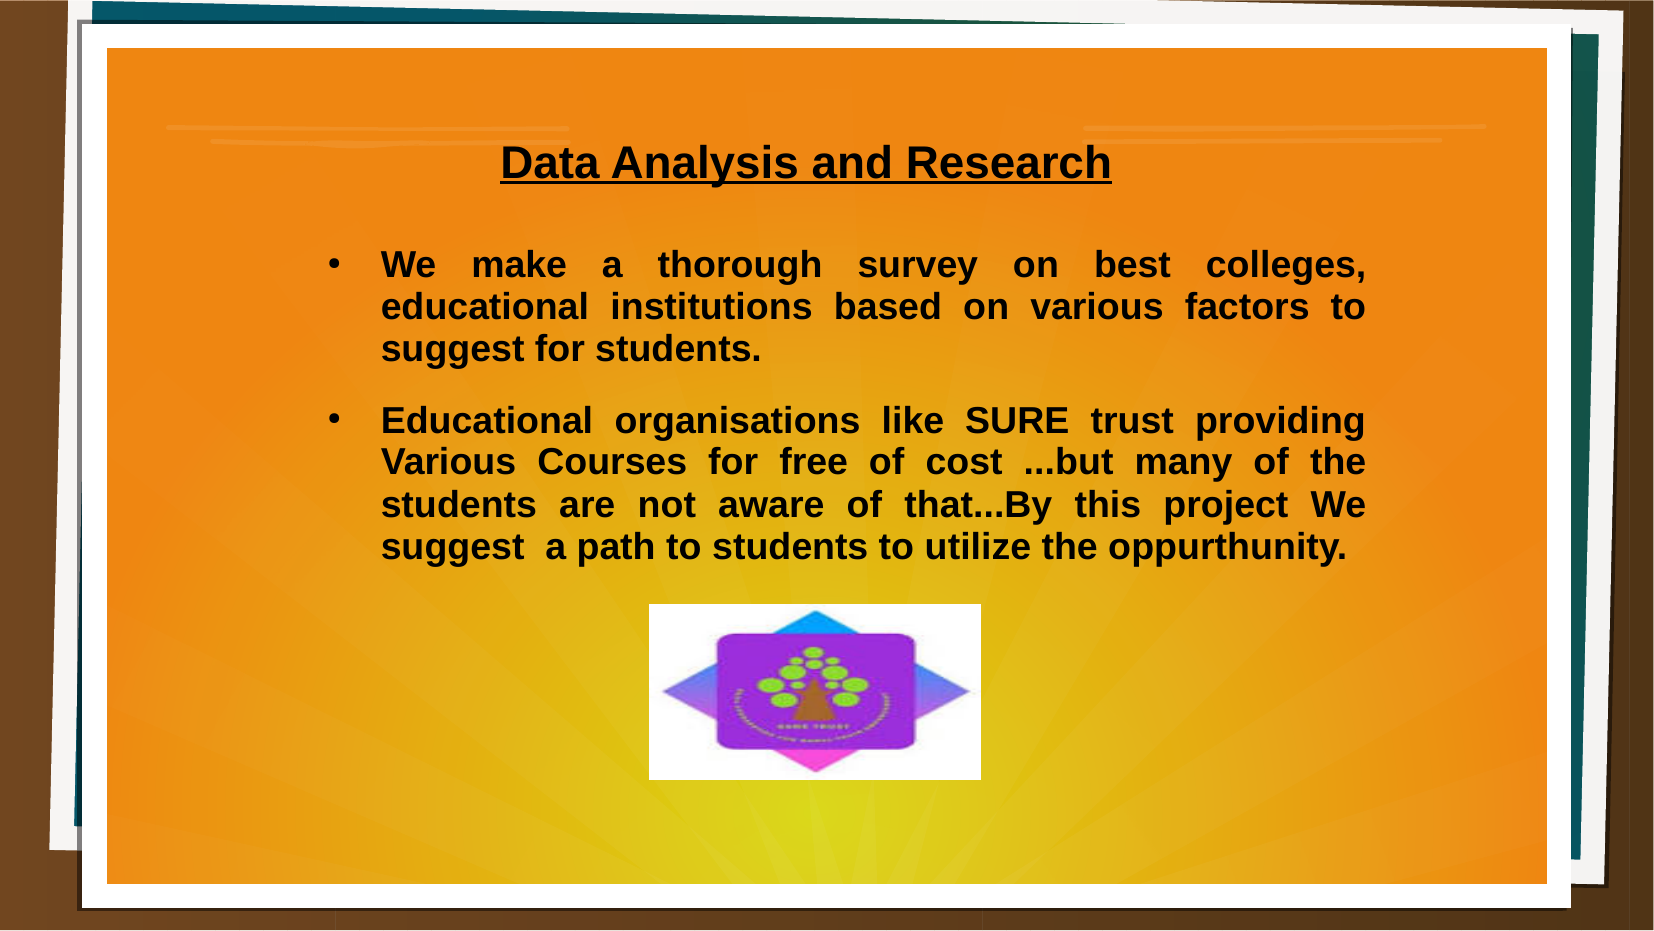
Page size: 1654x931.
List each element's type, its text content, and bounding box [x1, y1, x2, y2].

text_box Data Analysis and Research [307, 129, 1453, 197]
picture [649, 604, 981, 780]
text_box We make a thorough survey on best colleges, educational institutions based on various factors to suggest for students. Educational organisations like SURE trust providing Various Courses for free of cost ...but many of the students are not aware of that...By this project We suggest a path to students to utilize the oppurthunity. [295, 236, 1382, 647]
